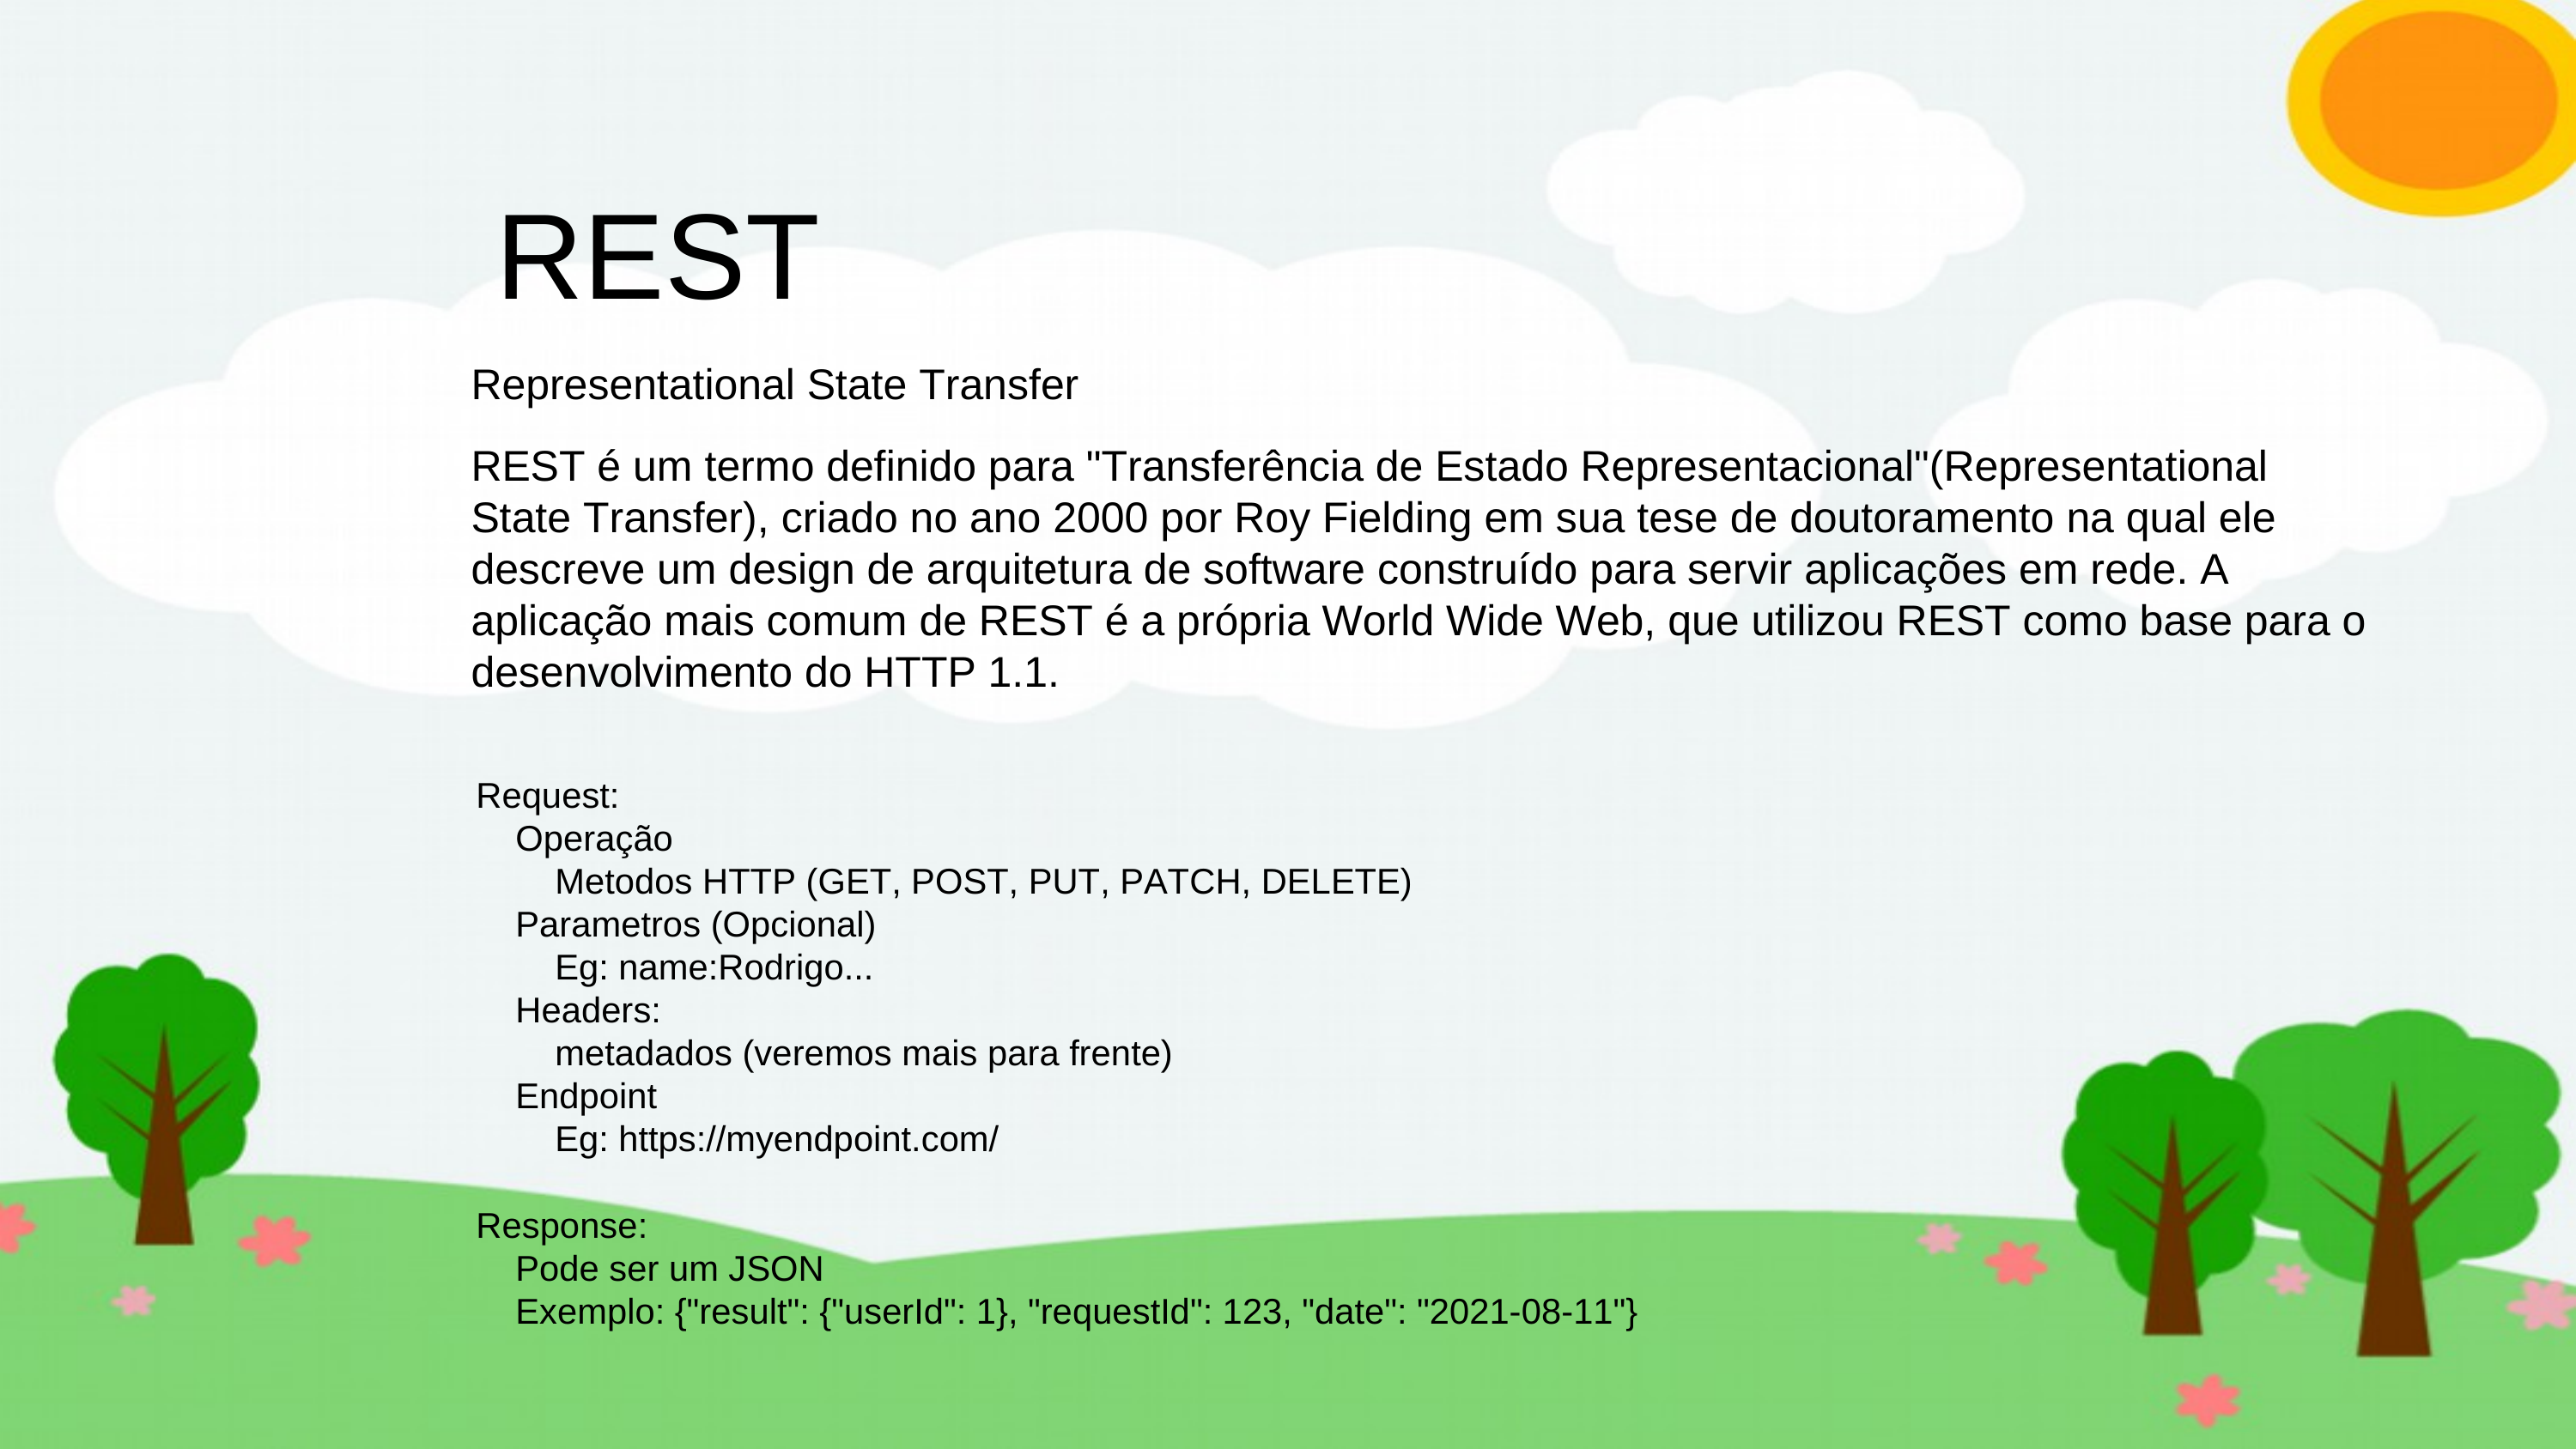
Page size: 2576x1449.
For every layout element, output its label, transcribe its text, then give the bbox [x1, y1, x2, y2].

text_box REST [495, 148, 1584, 325]
text_box Representational State Transfer REST é um termo definido para "Transferência de Estado Representacional"(Representational State Transfer), criado no ano 2000 por Roy Fielding em sua tese de doutoramento na qual ele descreve um design de arquitetura de software construído para servir aplicações em rede. A aplicação mais comum de REST é a própria World Wide Web, que utilizou REST como base para o desenvolvimento do HTTP 1.1. [458, 350, 2391, 737]
picture [0, 0, 2576, 1449]
text_box Request: Operação Metodos HTTP (GET, POST, PUT, PATCH, DELETE) Parametros (Opcional) Eg: name:Rodrigo... Headers: metadados (veremos mais para frente) Endpoint Eg: https://myendpoint.com/ Response: Pode ser um JSON Exemplo: {"result": {"userId": 1}, "requestId": 123, "date": "2021-08-11"} [423, 766, 2426, 1416]
